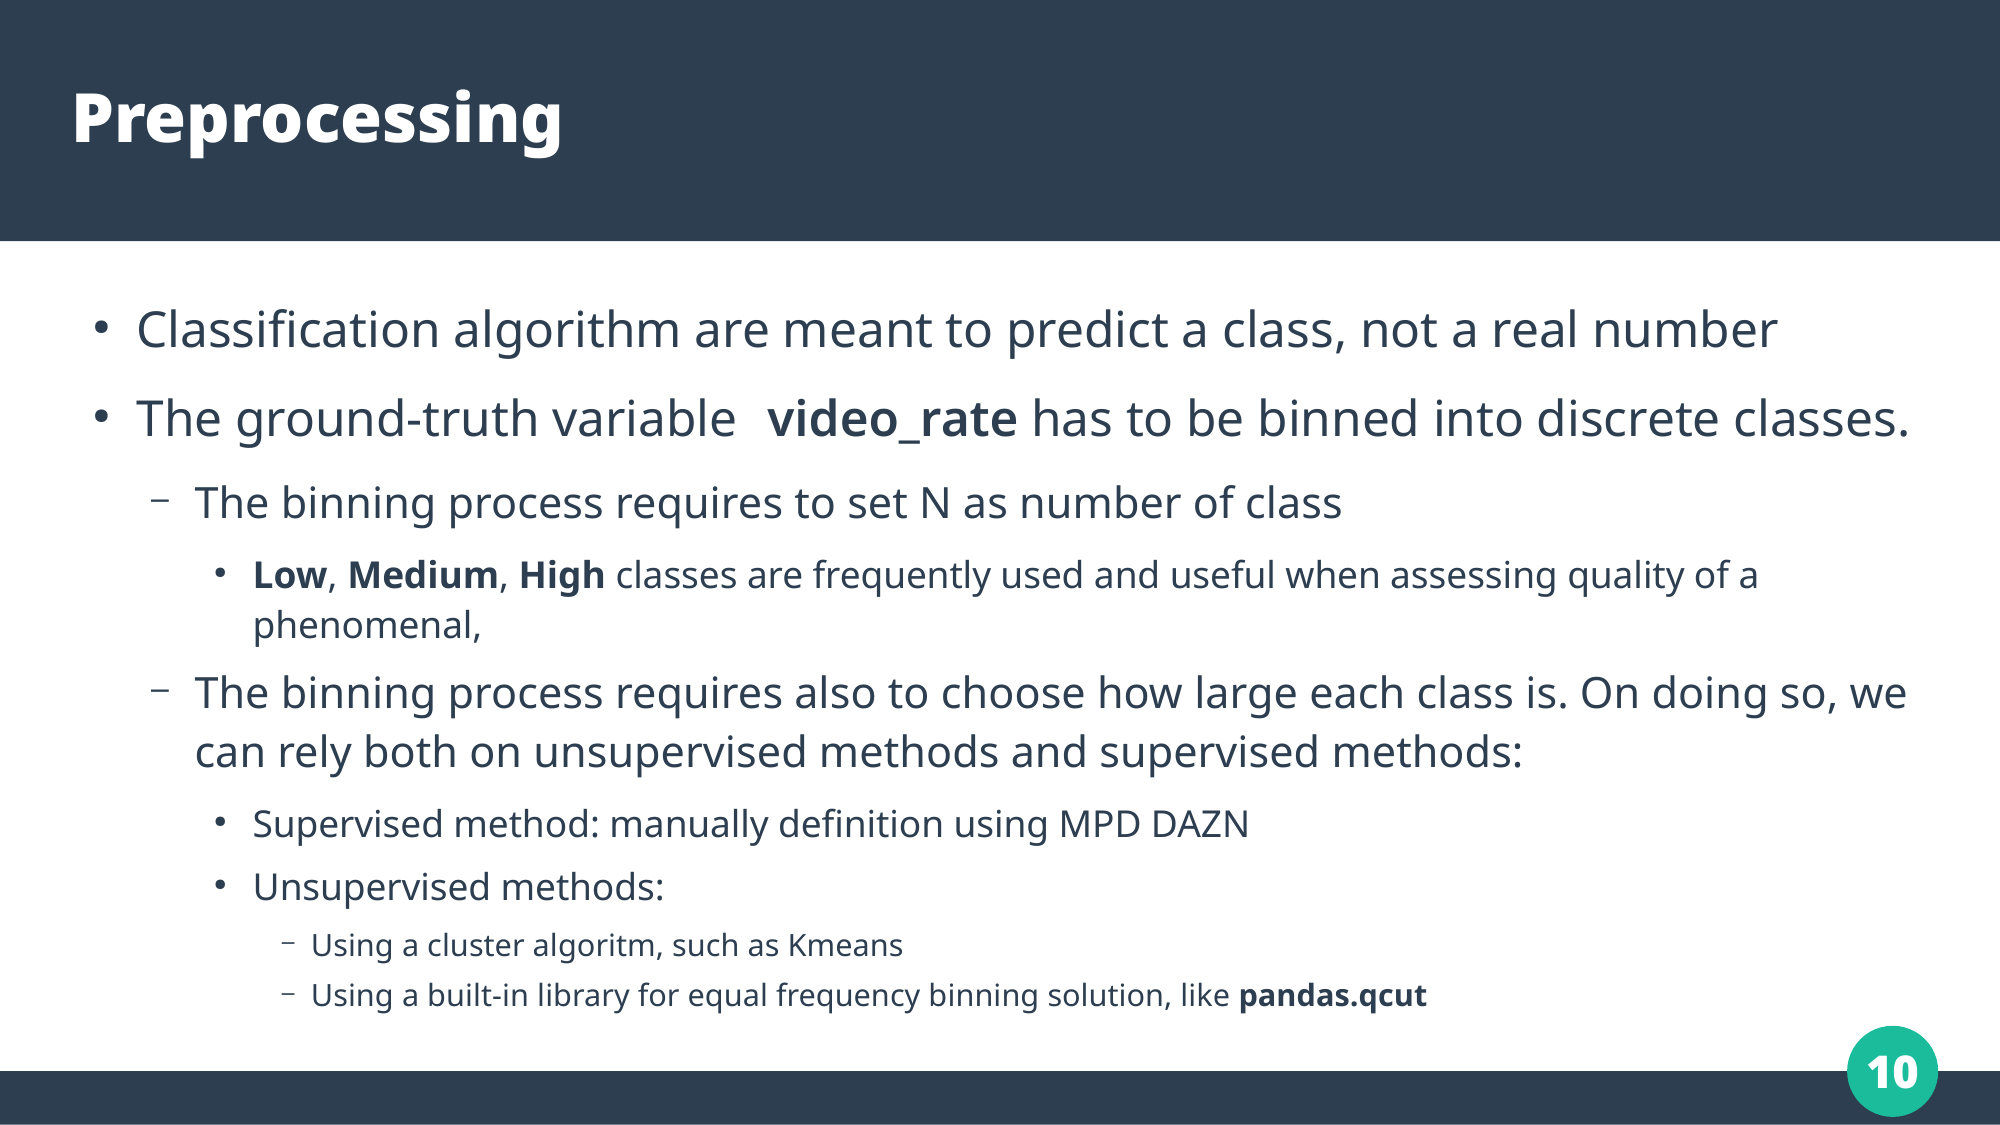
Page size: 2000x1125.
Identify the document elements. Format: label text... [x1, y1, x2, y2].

list Classification algorithm are meant to predict a class, not a real number The ground-truth variable video_rate has to be binned into discrete classes. The binning process requires to set N as number of class Low, Medium, High classes are frequently used and useful when assessing quality of a phenomenal, The binning process requires also to choose how large each class is. On doing so, we can rely both on unsupervised methods and supervised methods: Supervised method: manually definition using MPD DAZN Unsupervised methods: Using a cluster algoritm, such as Kmeans Using a built-in library for equal frequency binning solution, like pandas.qcut [78, 294, 1936, 1045]
title Preprocessing [71, 44, 1929, 188]
